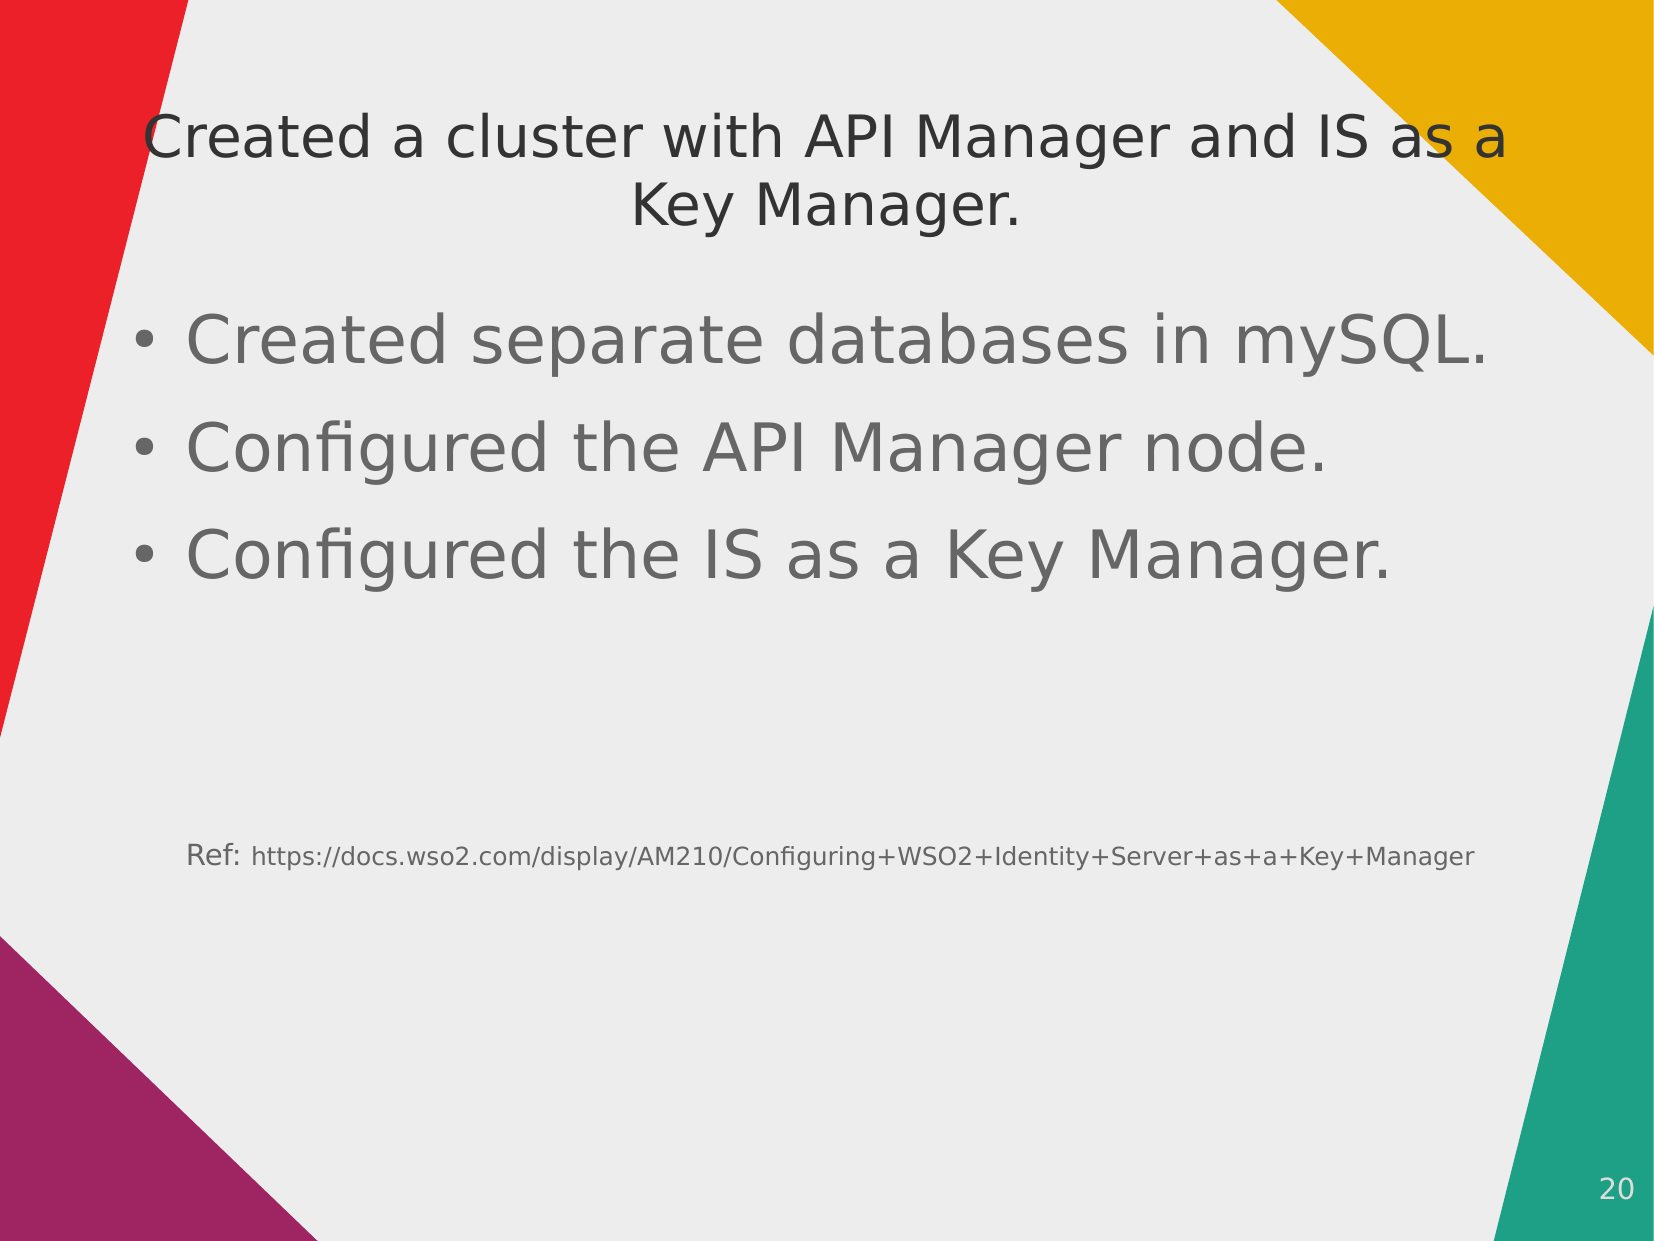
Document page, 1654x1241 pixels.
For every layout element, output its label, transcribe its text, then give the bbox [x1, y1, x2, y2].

list Created separate databases in mySQL. Configured the API Manager node. Configured the IS as a Key Manager. Ref: https://docs.wso2.com/display/AM210/Configuring+WSO2+Identity+Server+as+a+Key+Manager [114, 302, 1539, 1033]
title Created a cluster with API Manager and IS as a Key Manager. [114, 73, 1539, 271]
